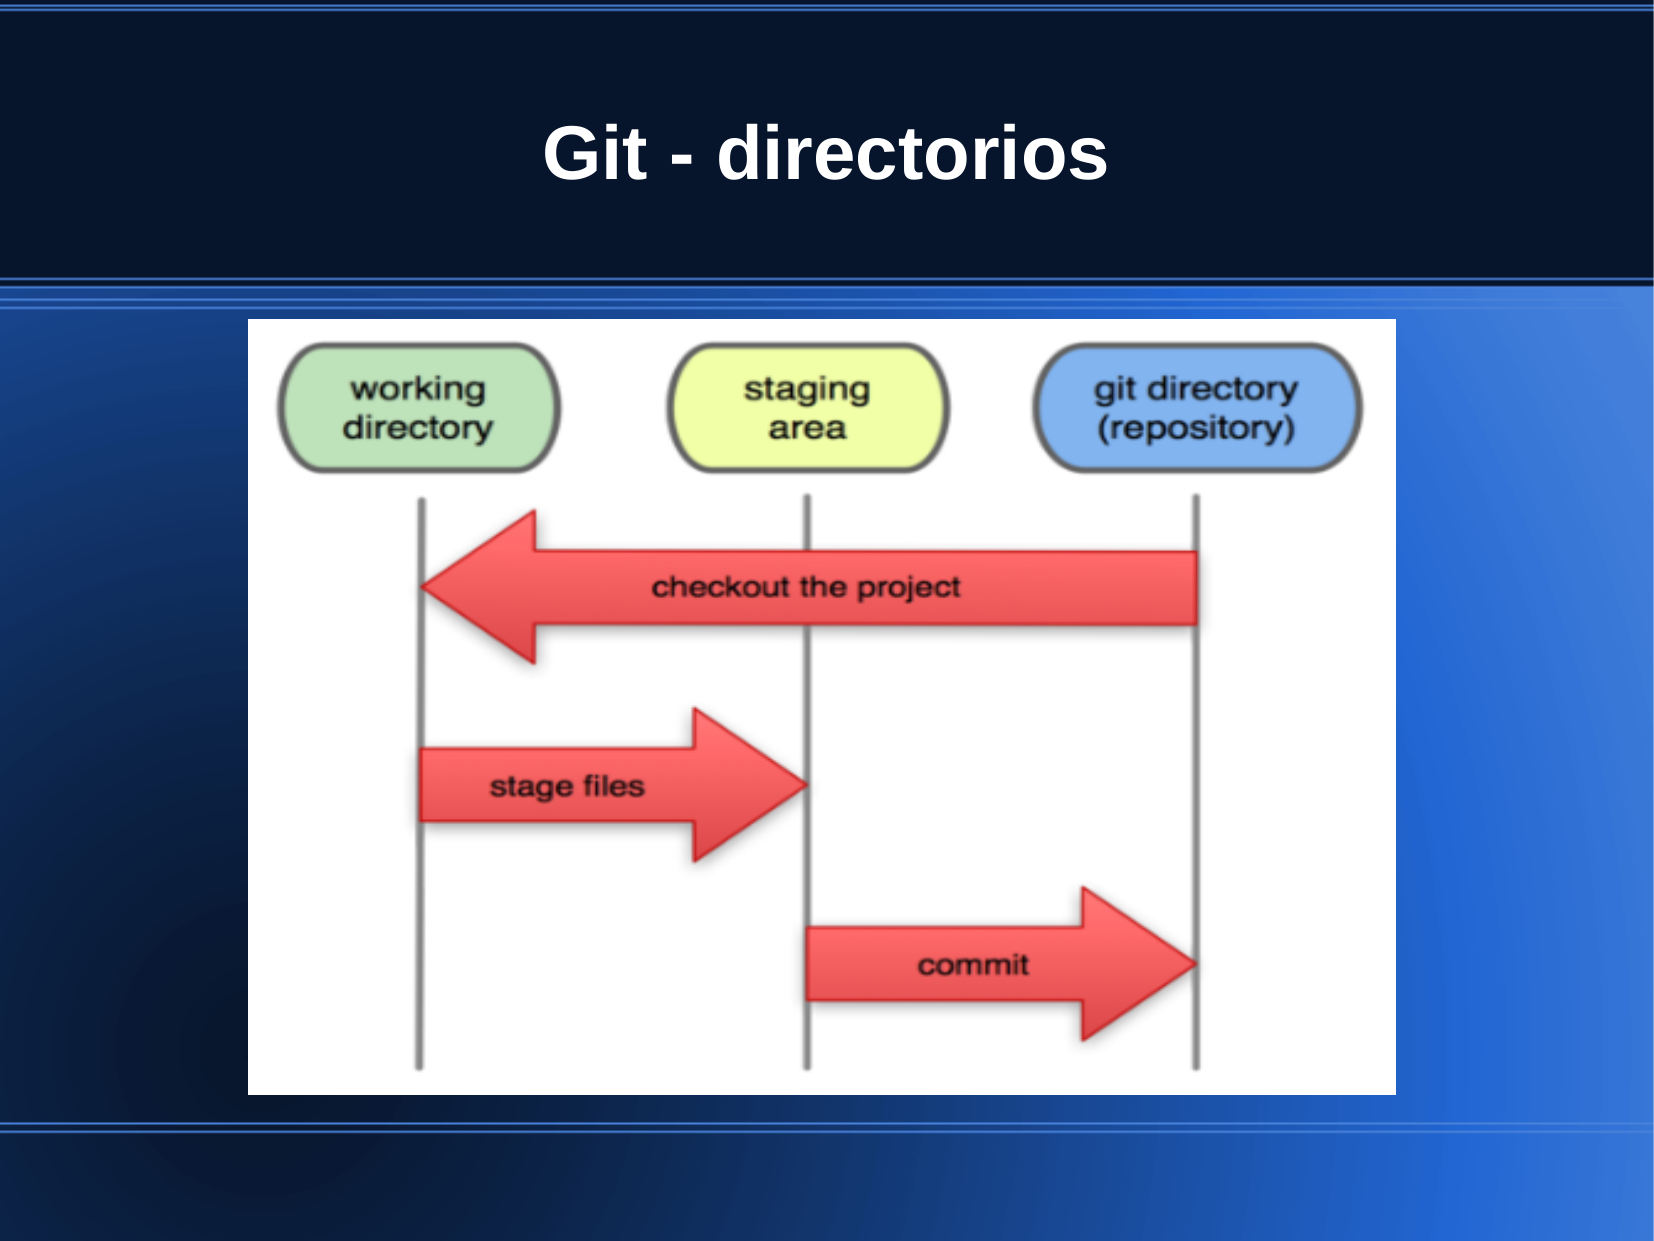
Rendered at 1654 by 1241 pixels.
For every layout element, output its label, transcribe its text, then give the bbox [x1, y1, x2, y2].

picture [0, 0, 1654, 1241]
title Git - directorios [82, 49, 1571, 257]
